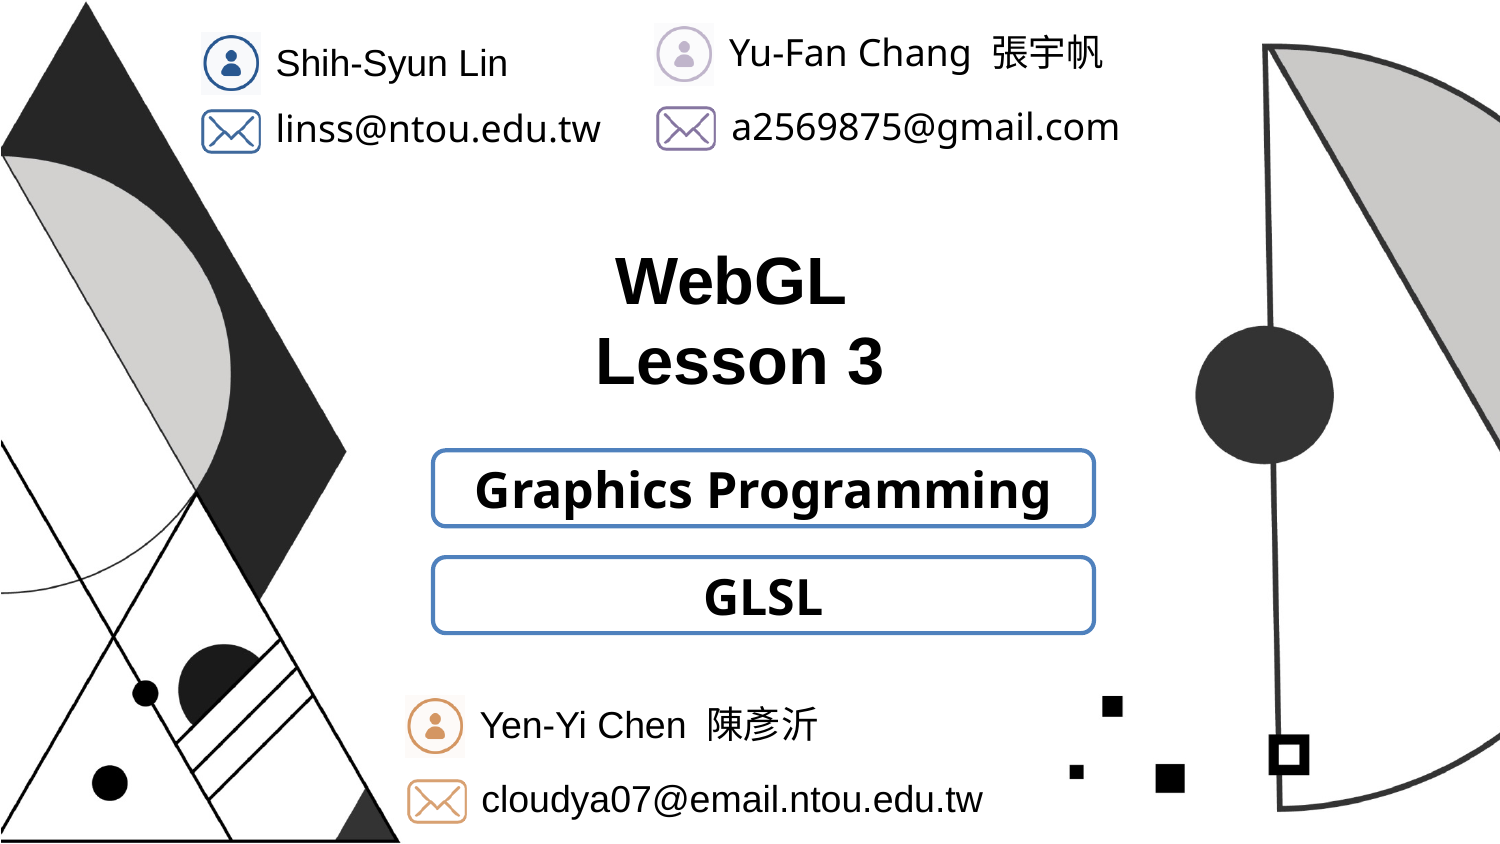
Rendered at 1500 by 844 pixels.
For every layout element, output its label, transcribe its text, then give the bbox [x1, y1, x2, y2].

text_box linss@ntou.edu.tw [260, 97, 732, 166]
text_box Yu-Fan Chang 張宇帆 [714, 21, 1171, 88]
subtitle Shih-Syun Lin [260, 31, 554, 97]
subtitle Yen-Yi Chen 陳彥沂 [464, 694, 993, 760]
subtitle cloudya07@email.ntou.edu.tw [466, 767, 1095, 834]
picture [1, 0, 1500, 844]
title WebGL Lesson 3 [533, 227, 947, 409]
text_box Graphics Programming [432, 450, 1094, 527]
text_box a2569875@gmail.com [716, 95, 1345, 162]
text_box GLSL [432, 557, 1094, 634]
